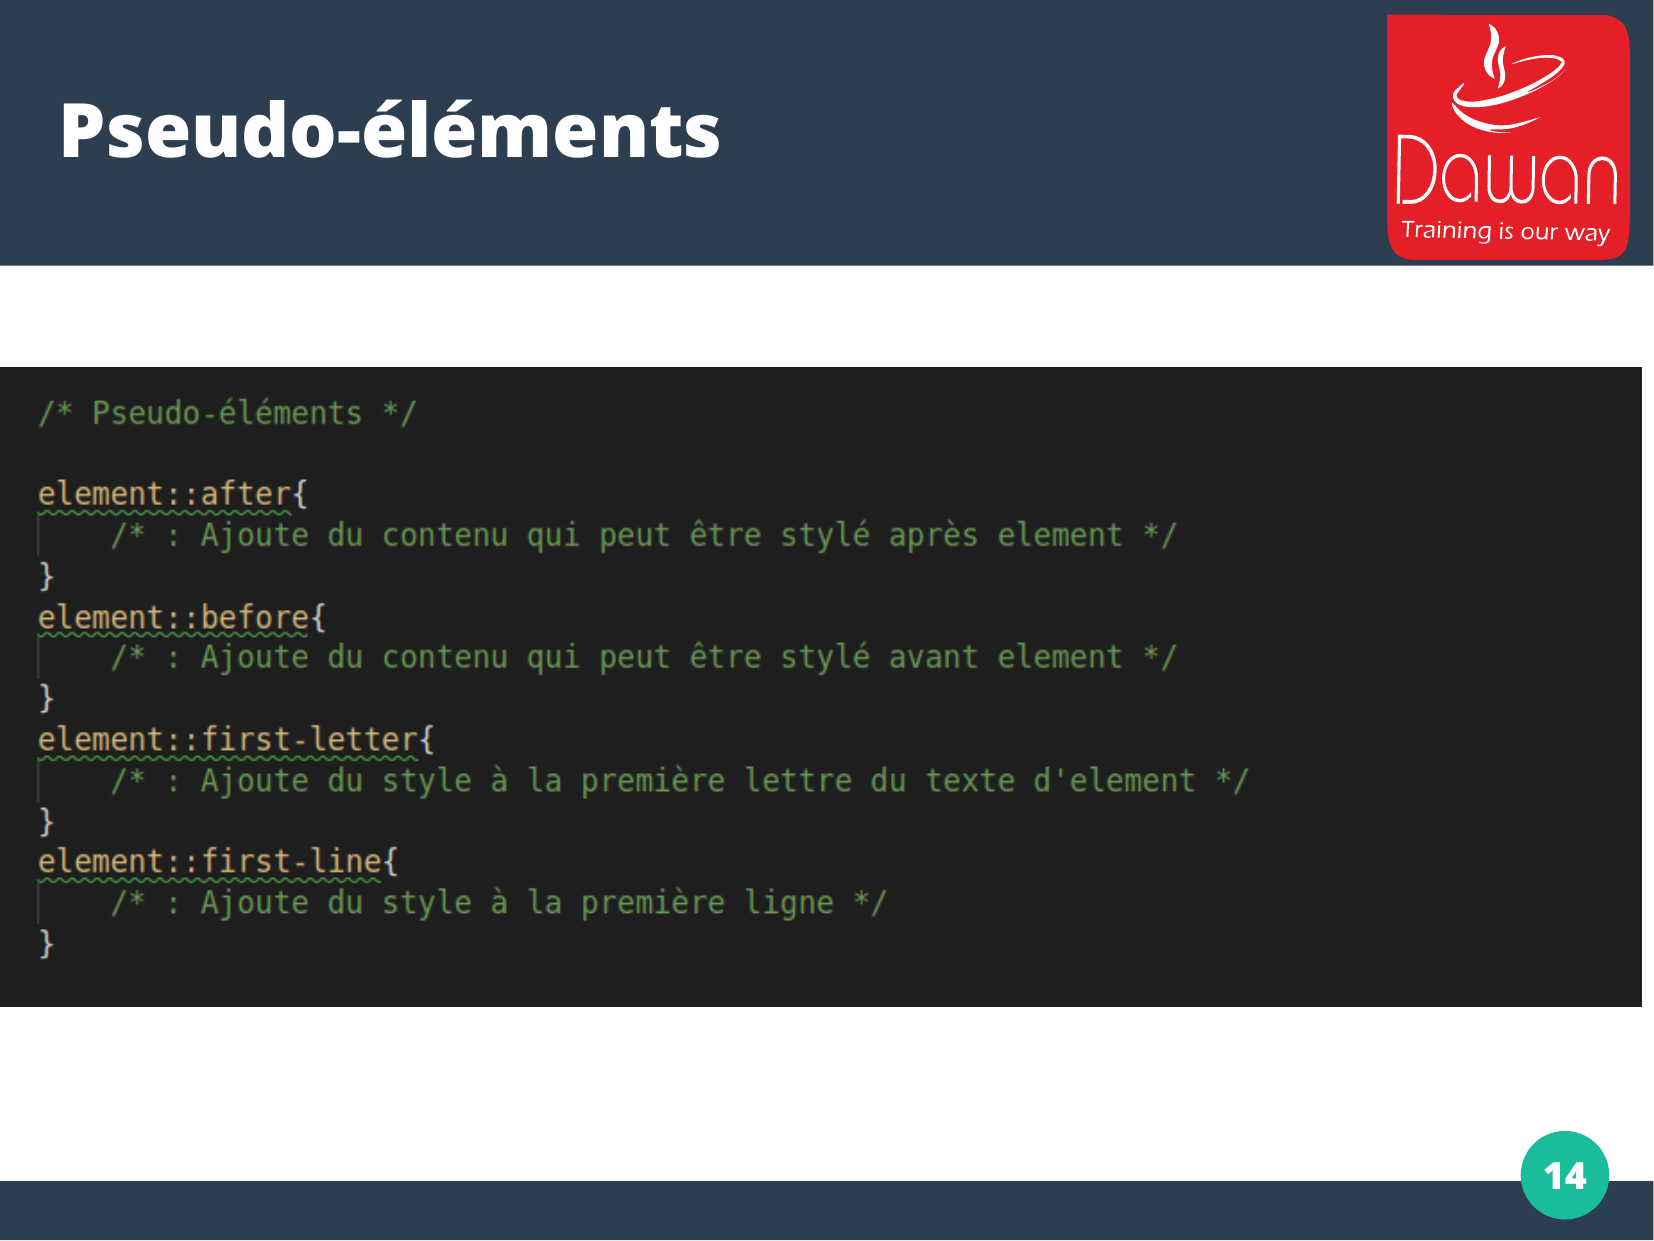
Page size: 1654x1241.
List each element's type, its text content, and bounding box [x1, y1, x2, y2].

title Pseudo-éléments [59, 49, 1387, 207]
picture [1387, 14, 1630, 260]
picture [0, 367, 1642, 1007]
